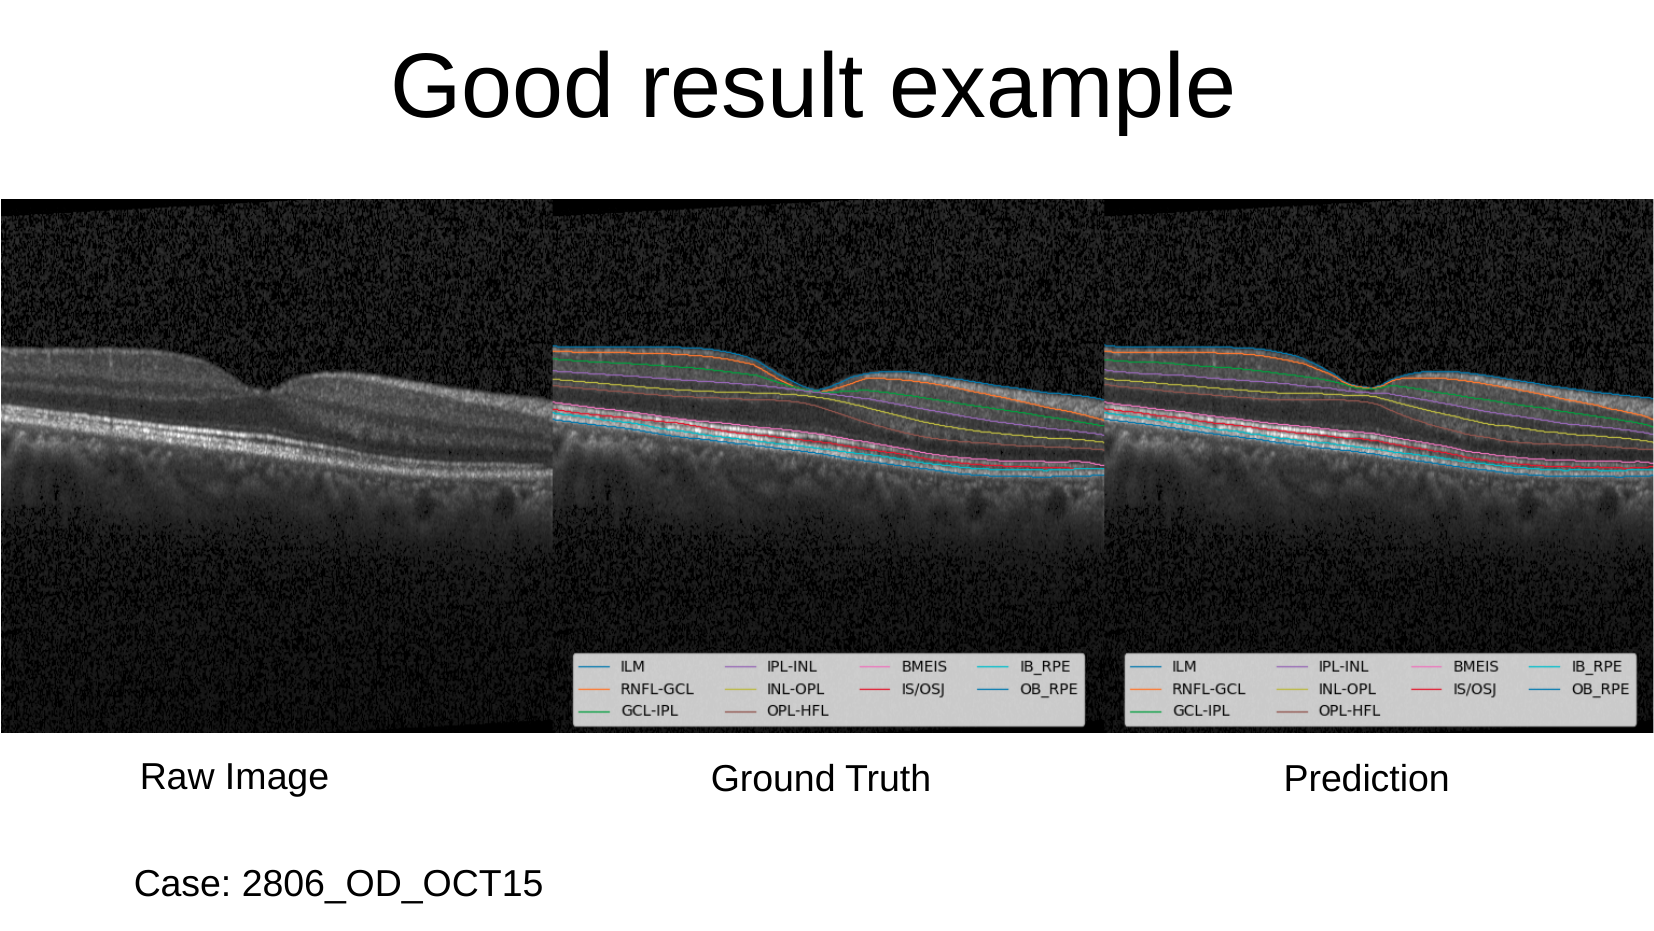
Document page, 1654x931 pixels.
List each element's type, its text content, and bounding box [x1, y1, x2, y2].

text_box Case: 2806_OD_OCT15 [119, 855, 570, 912]
picture [1, 199, 1654, 733]
text_box Ground Truth [696, 750, 952, 807]
text_box Prediction [1268, 750, 1524, 807]
title Good result example [82, 34, 1571, 138]
text_box Raw Image [124, 748, 380, 806]
